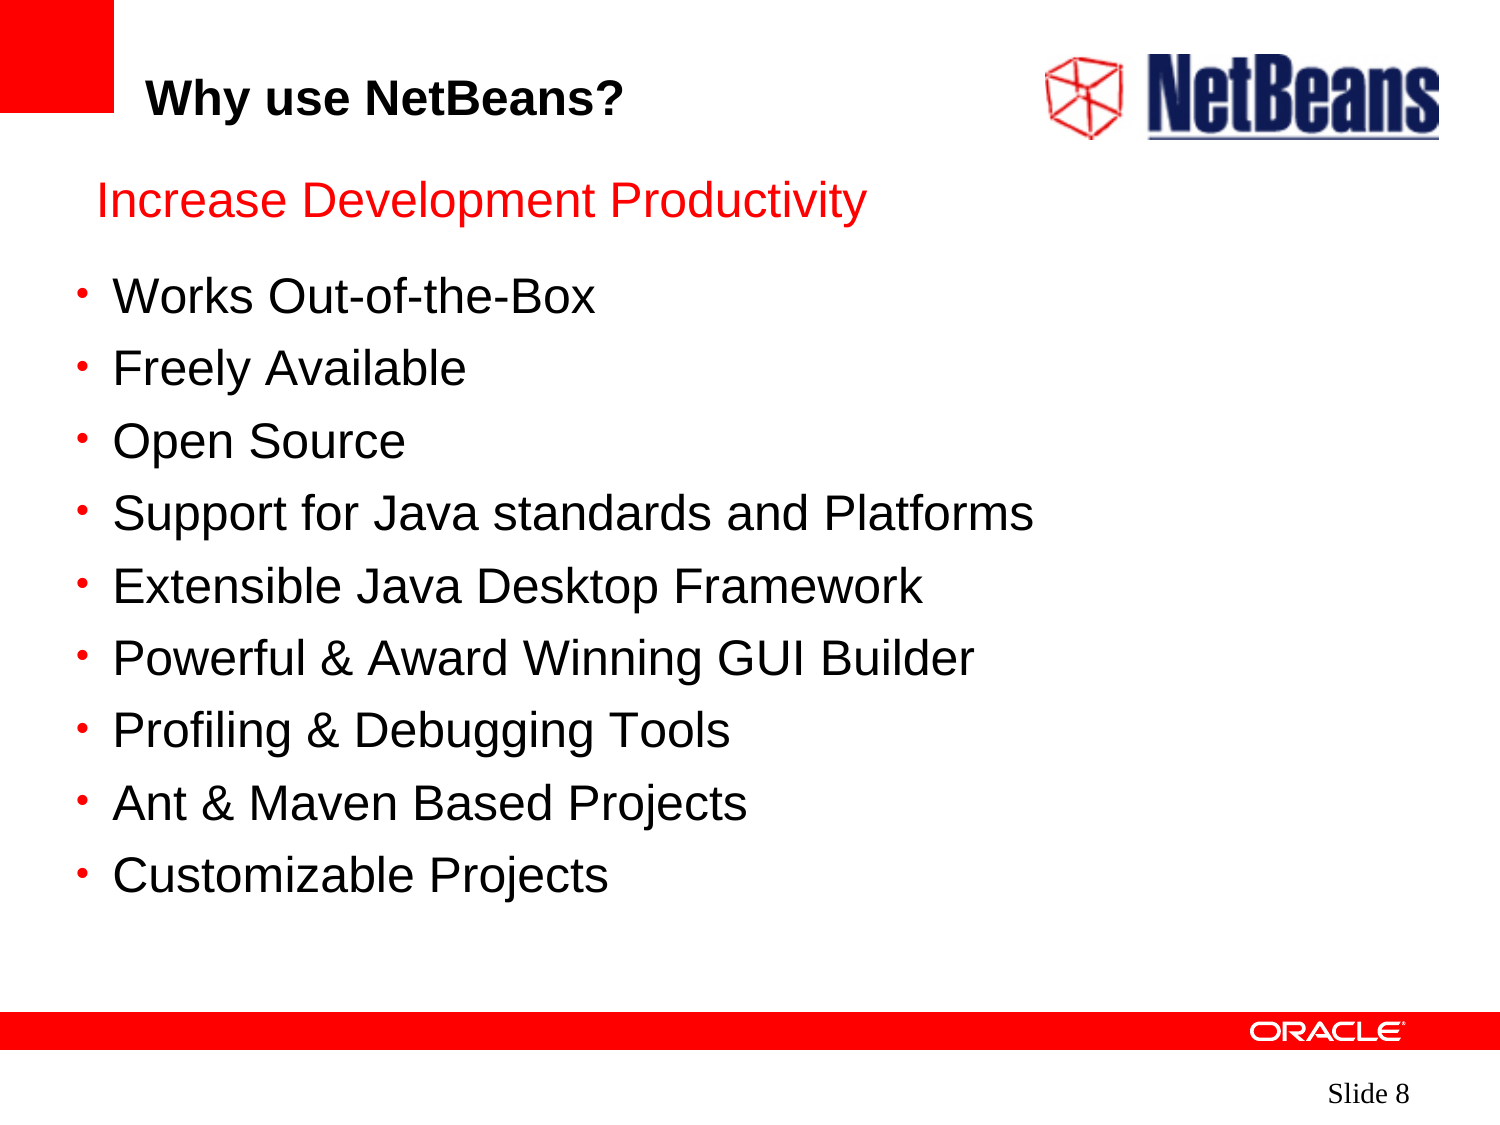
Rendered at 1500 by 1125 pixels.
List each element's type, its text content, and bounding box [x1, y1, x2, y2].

picture [0, 1012, 1500, 1050]
title Why use NetBeans? [130, 30, 983, 161]
list Works Out-of-the-Box Freely Available Open Source Support for Java standards and Platforms Extensible Java Desktop Framework Powerful & Award Winning GUI Builder Profiling & Debugging Tools Ant & Maven Based Projects Customizable Projects [75, 263, 1425, 903]
text_box Increase Development Productivity [95, 179, 1304, 247]
picture [0, 0, 114, 113]
picture [1045, 54, 1439, 140]
